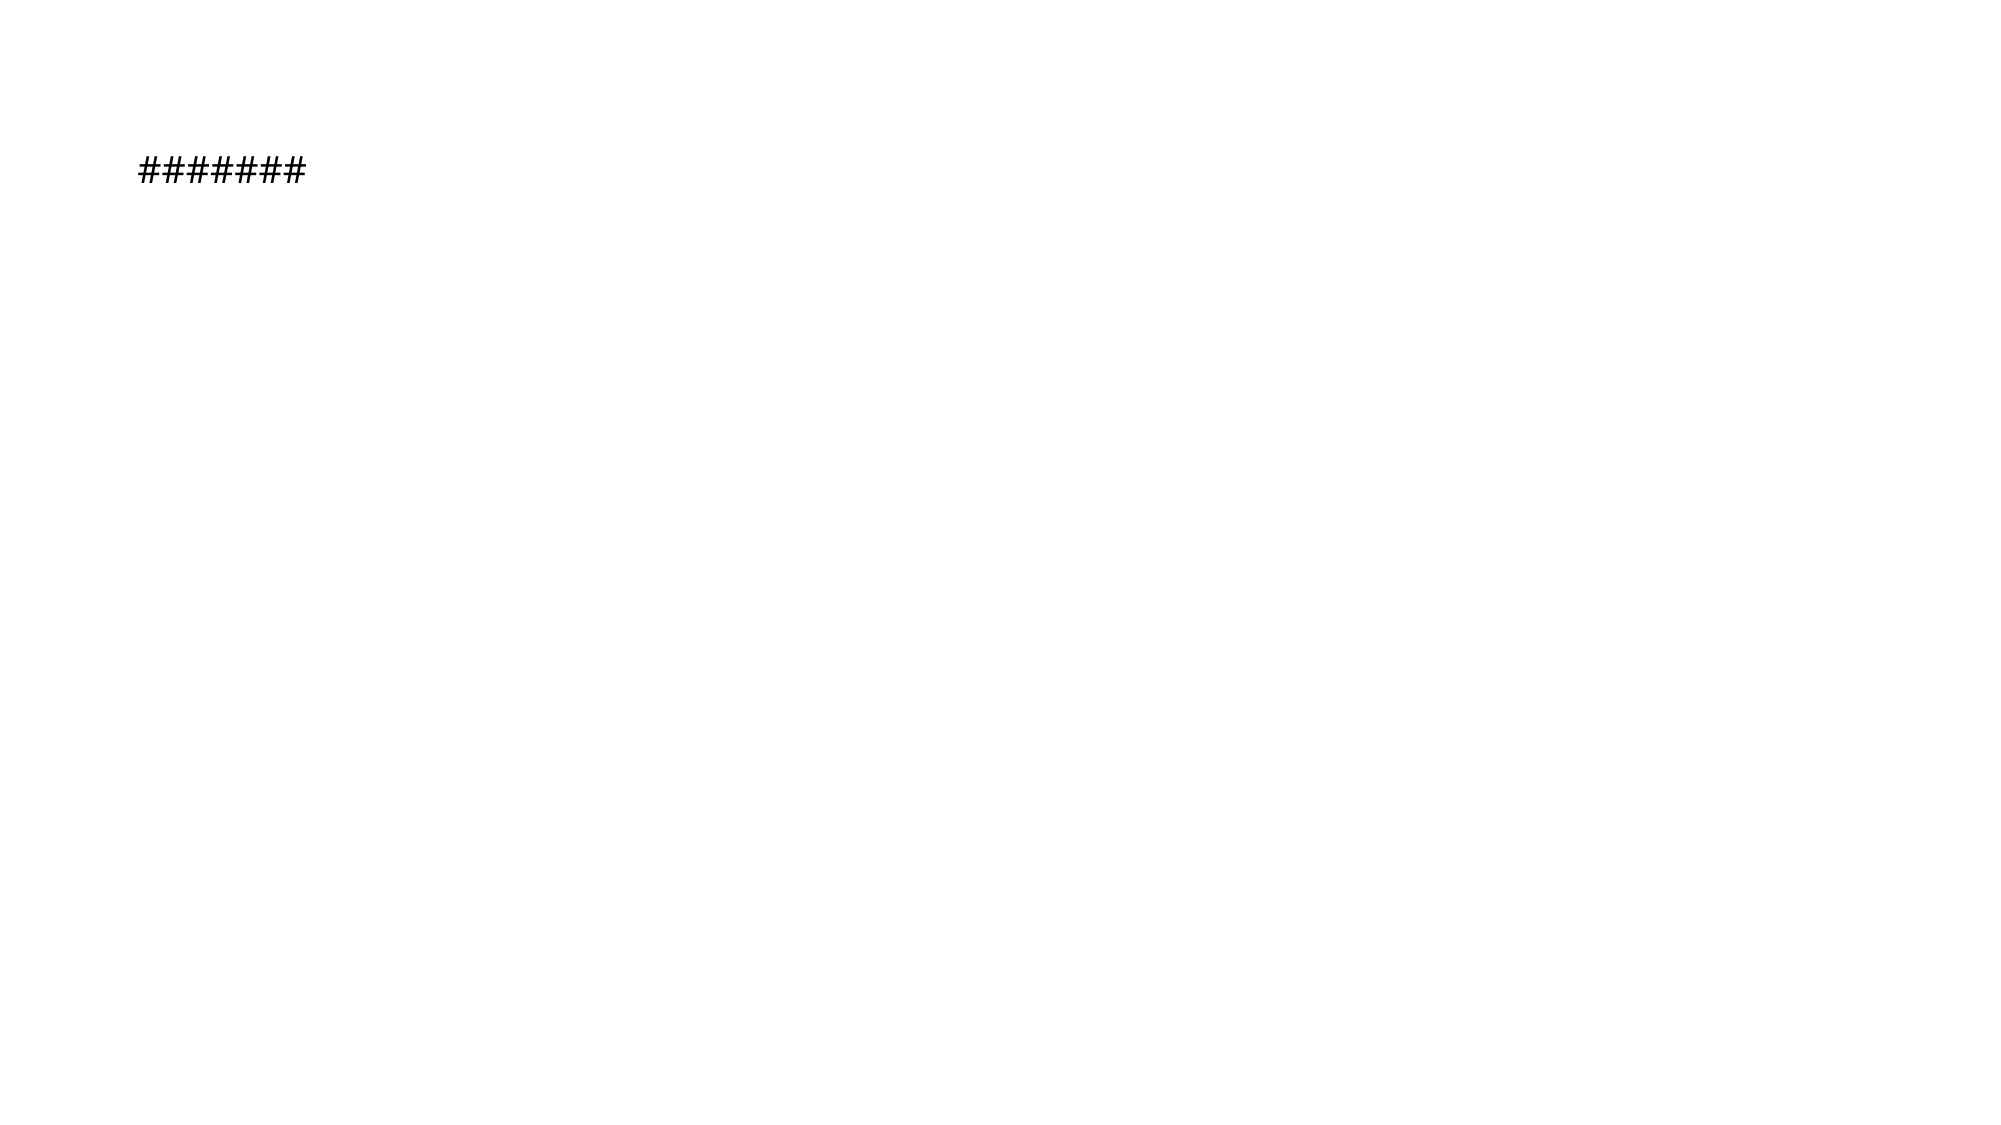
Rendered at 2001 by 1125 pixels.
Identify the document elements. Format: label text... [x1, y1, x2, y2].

title ####### [137, 59, 1863, 278]
